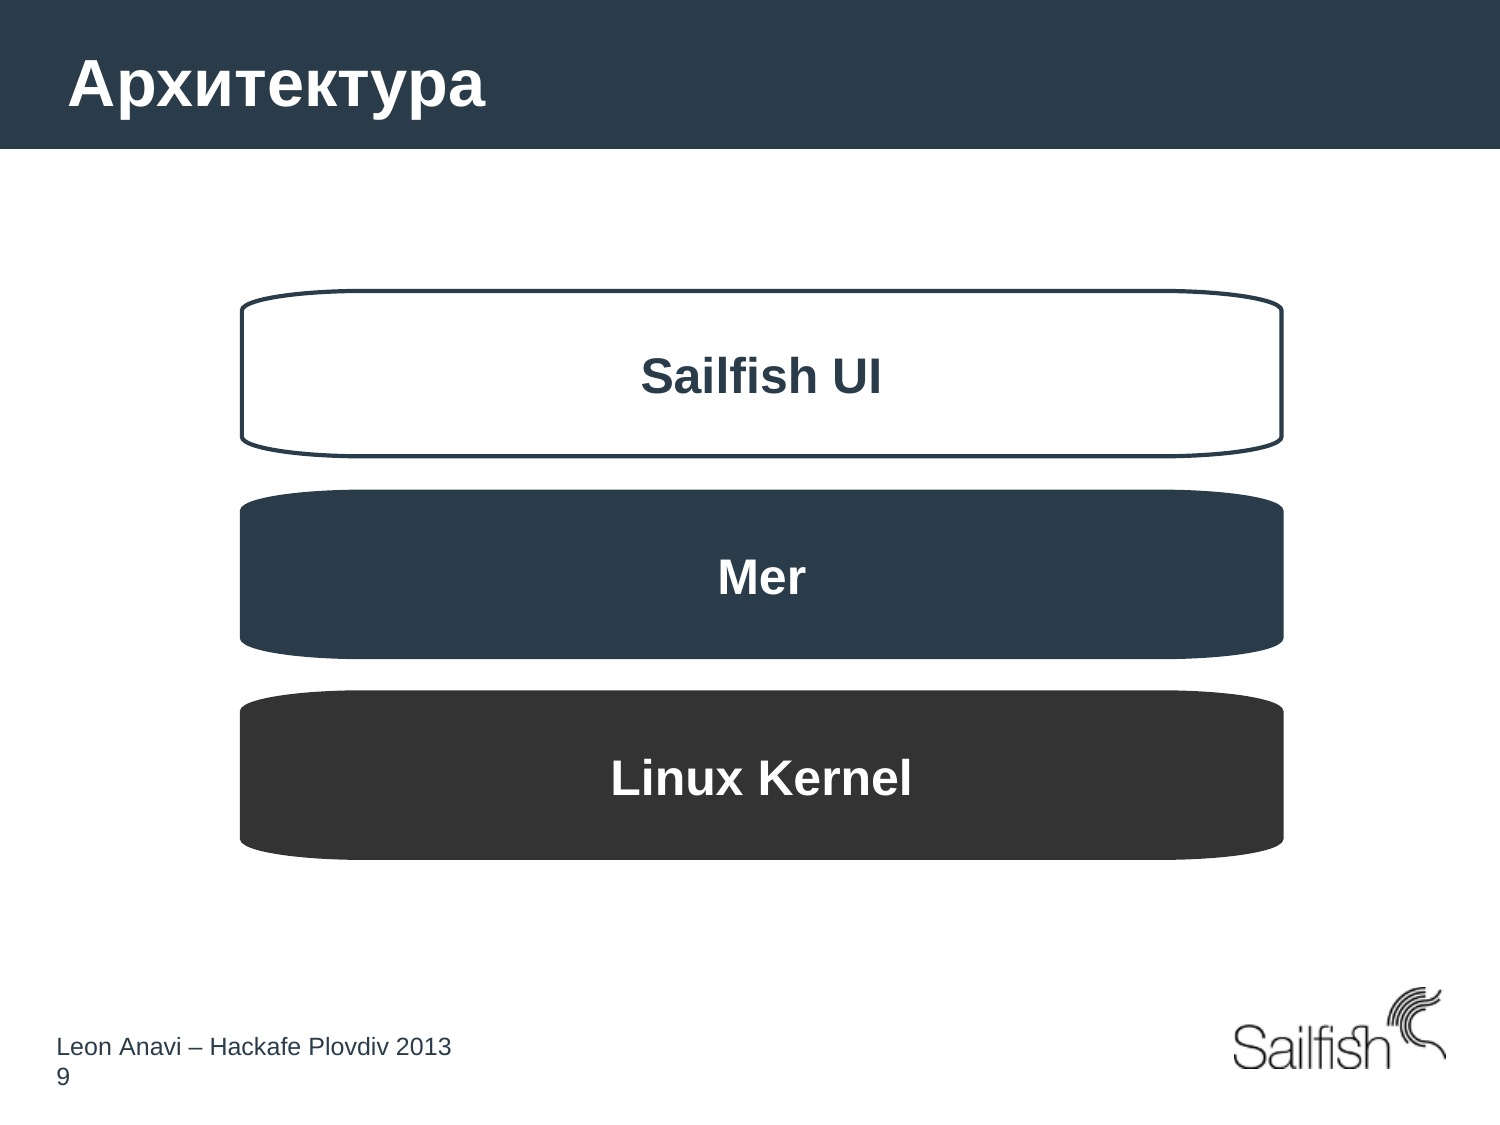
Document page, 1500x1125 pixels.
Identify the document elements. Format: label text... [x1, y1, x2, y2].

text_box Sailfish UI [241, 290, 1282, 457]
text_box Mer [241, 491, 1282, 658]
text_box Архитектура [53, 32, 1466, 173]
text_box Linux Kernel [241, 692, 1282, 858]
picture [1234, 987, 1446, 1069]
